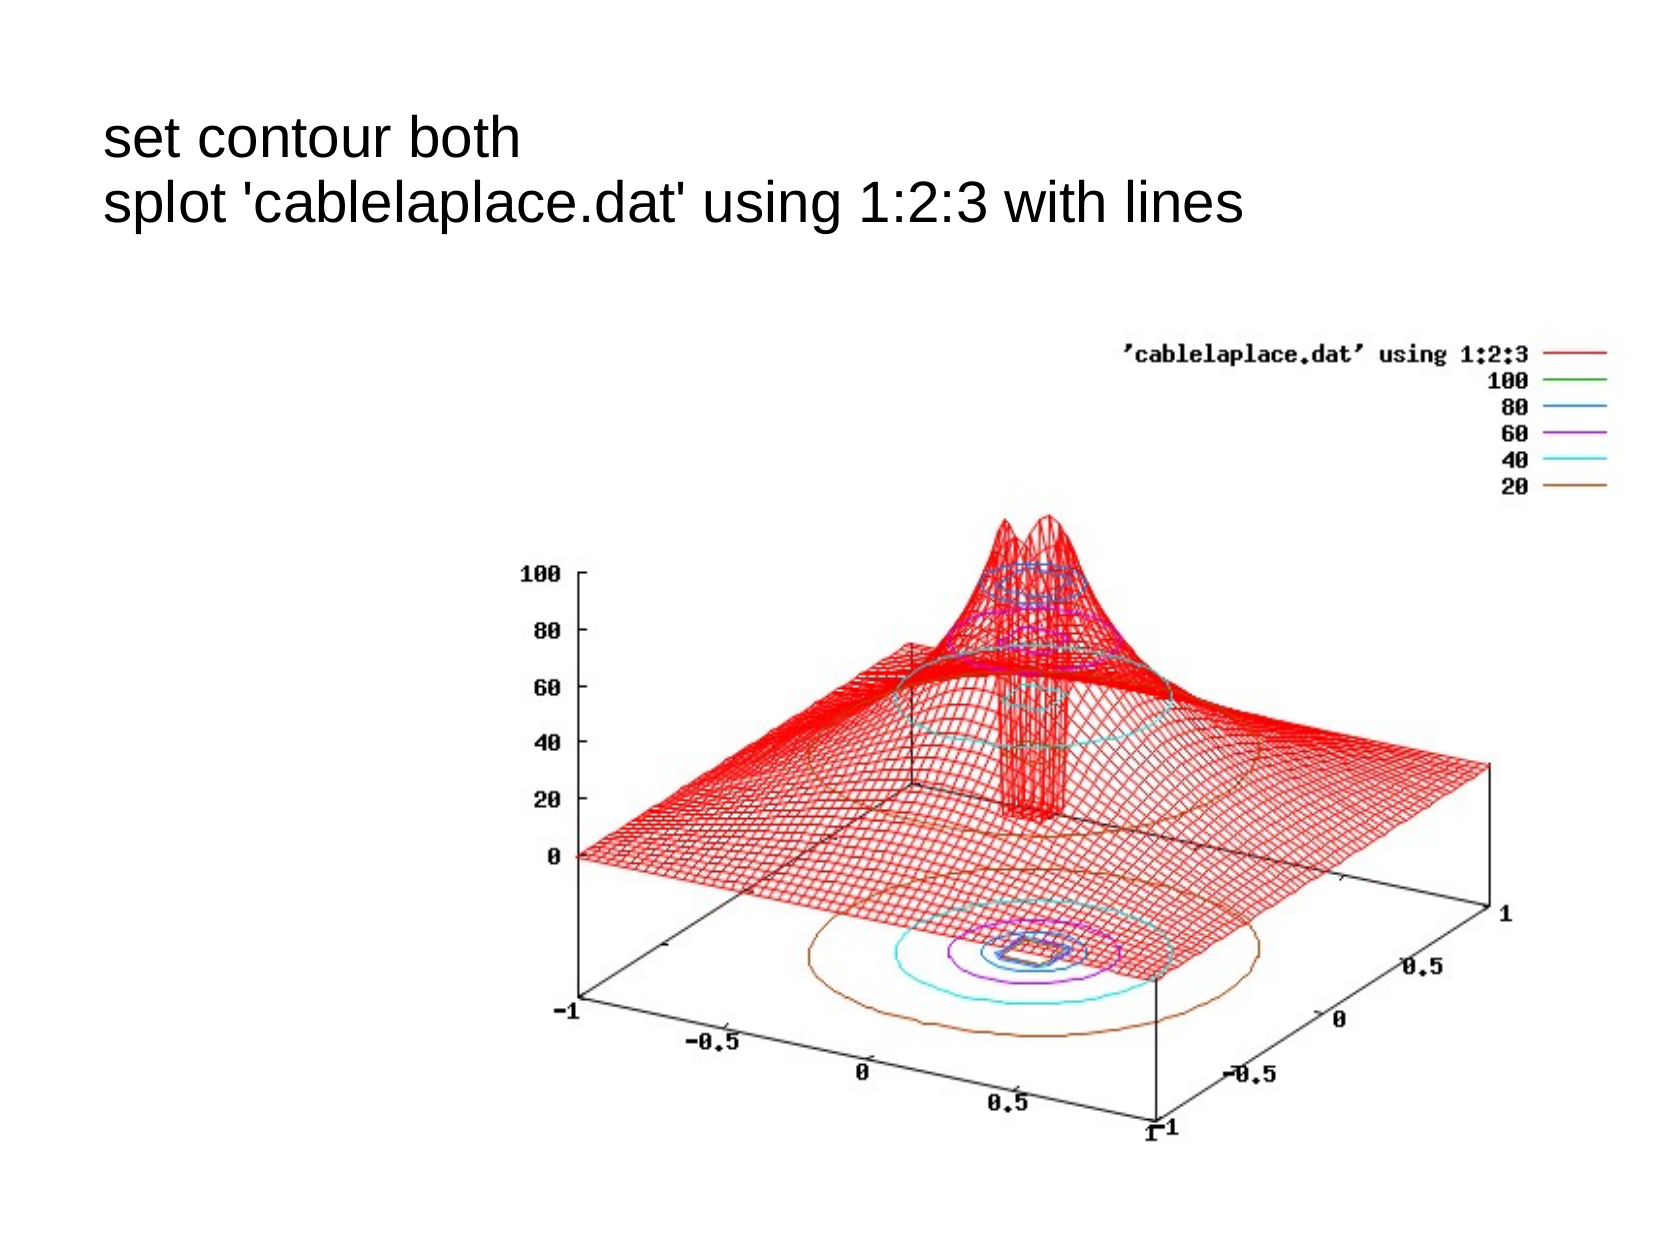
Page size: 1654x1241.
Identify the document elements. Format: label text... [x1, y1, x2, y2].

text_box set contour both splot 'cablelaplace.dat' using 1:2:3 with lines [88, 97, 1270, 243]
picture [413, 265, 1654, 1241]
